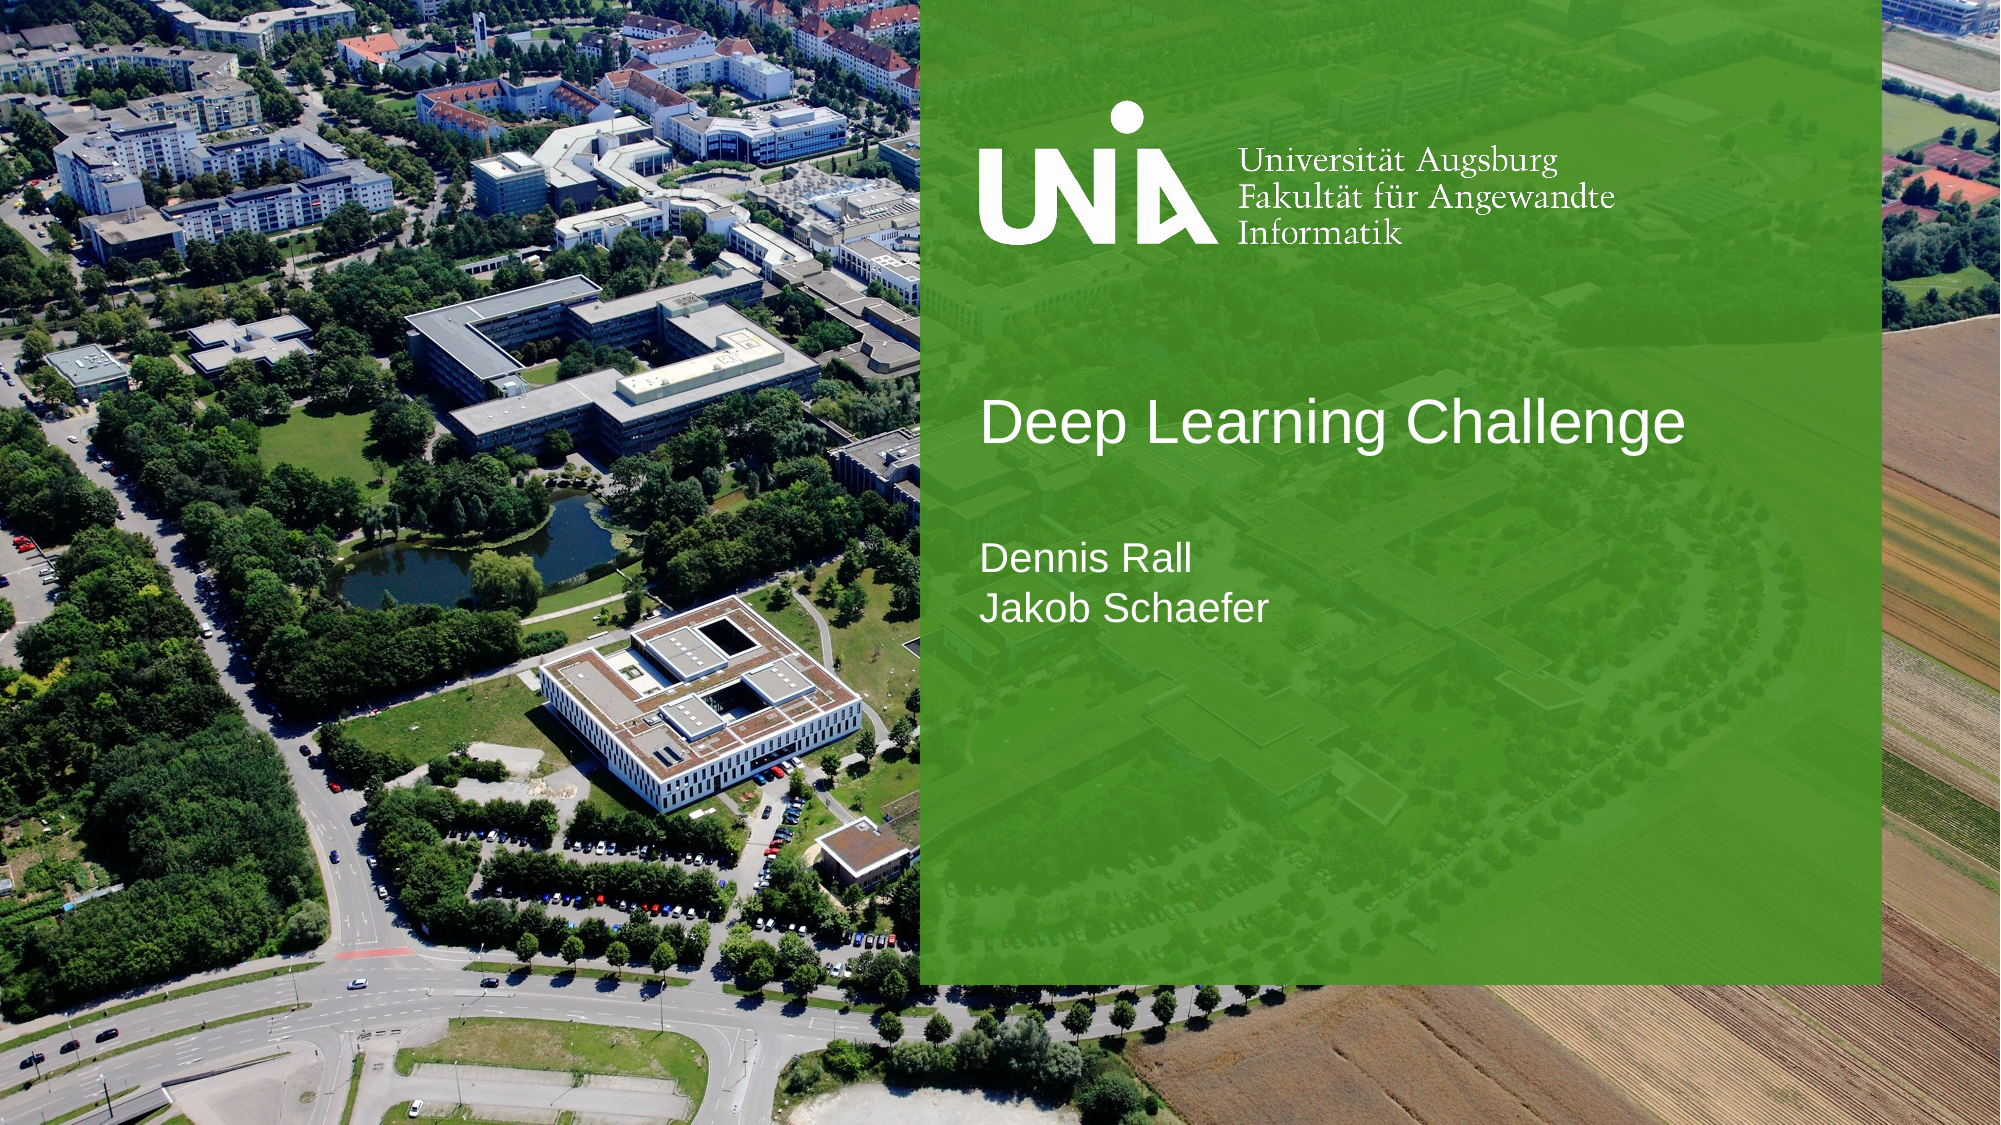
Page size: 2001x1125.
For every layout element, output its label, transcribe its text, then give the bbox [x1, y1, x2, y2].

title Deep Learning Challenge Dennis Rall Jakob Schaefer [920, 0, 1882, 985]
picture [979, 100, 1821, 251]
picture [0, 0, 2000, 1125]
